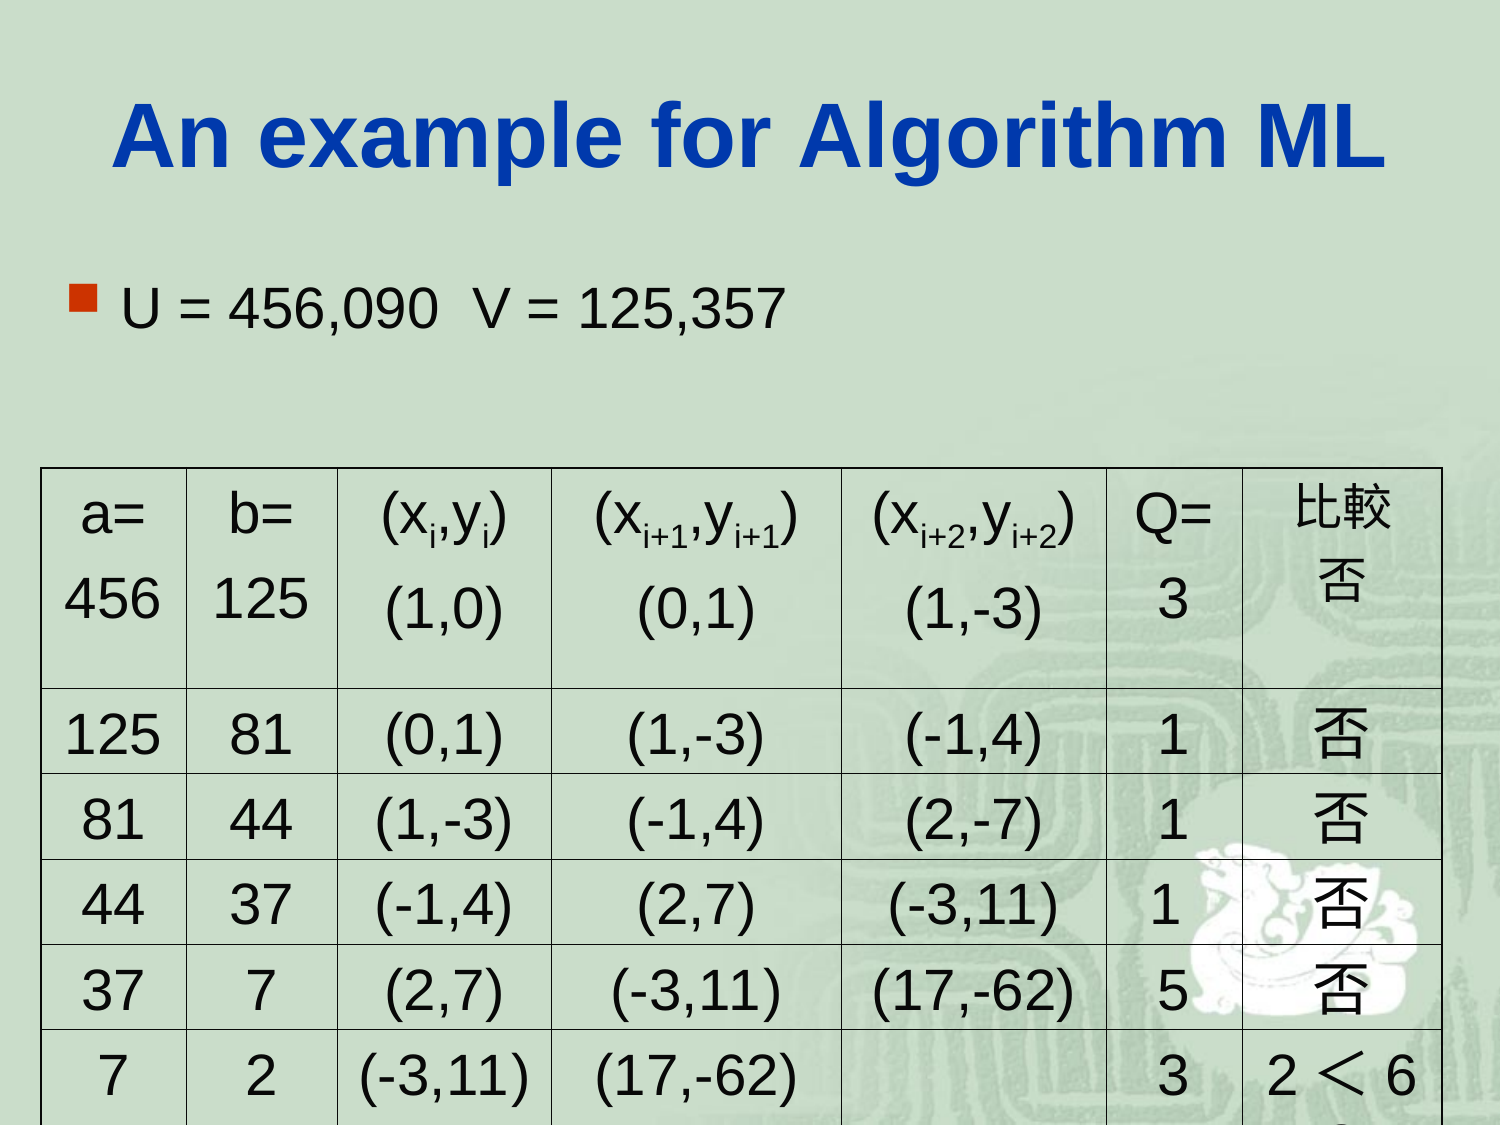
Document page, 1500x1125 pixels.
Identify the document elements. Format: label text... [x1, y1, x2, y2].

table_cell 否 [1243, 860, 1441, 944]
table_header a= 456 [42, 469, 186, 688]
table_header (xi+1,yi+1) (0,1) [552, 469, 841, 688]
table_cell (-3,11) [842, 860, 1106, 944]
table_cell 37 [42, 945, 186, 1029]
table_cell 1 [1107, 860, 1242, 944]
table_cell (1,-3) [338, 774, 551, 859]
table_cell 81 [187, 689, 337, 773]
table_header (xi,yi) (1,0) [338, 469, 551, 688]
title An example for Algorithm ML [49, 37, 1451, 225]
table_cell 否 [1243, 774, 1441, 859]
table_cell 125 [42, 689, 186, 773]
table_cell 3 [1107, 1030, 1242, 1125]
table_cell (-1,4) [842, 689, 1106, 773]
table_cell [842, 1030, 1106, 1125]
table_cell (-3,11) [338, 1030, 551, 1125]
table_cell 81 [42, 774, 186, 859]
table_header b= 125 [187, 469, 337, 688]
picture [0, 0, 1500, 1125]
table_cell 44 [42, 860, 186, 944]
table_cell 否 [1243, 945, 1441, 1029]
table_cell (-3,11) [552, 945, 841, 1029]
table_cell 7 [42, 1030, 186, 1125]
table_cell (2,7) [338, 945, 551, 1029]
table_cell 1 [1107, 774, 1242, 859]
table_cell 37 [187, 860, 337, 944]
table_cell 2＜62 [1243, 1030, 1441, 1125]
table_cell (2,-7) [842, 774, 1106, 859]
table_header Q= 3 [1107, 469, 1242, 688]
table_cell 7 [187, 945, 337, 1029]
table_cell 44 [187, 774, 337, 859]
table_cell (2,7) [552, 860, 841, 944]
list U = 456,090 V = 125,357 [49, 262, 1451, 551]
table_cell 2 [187, 1030, 337, 1125]
table_cell 5 [1107, 945, 1242, 1029]
table_cell (0,1) [338, 689, 551, 773]
table_cell 否 [1243, 689, 1441, 773]
table_cell 1 [1107, 689, 1242, 773]
table_cell (17,-62) [552, 1030, 841, 1125]
table_header (xi+2,yi+2) (1,-3) [842, 469, 1106, 688]
table_cell (17,-62) [842, 945, 1106, 1029]
table_cell (-1,4) [338, 860, 551, 944]
table_cell (1,-3) [552, 689, 841, 773]
table_cell (-1,4) [552, 774, 841, 859]
table_header 比較 否 [1243, 469, 1441, 688]
